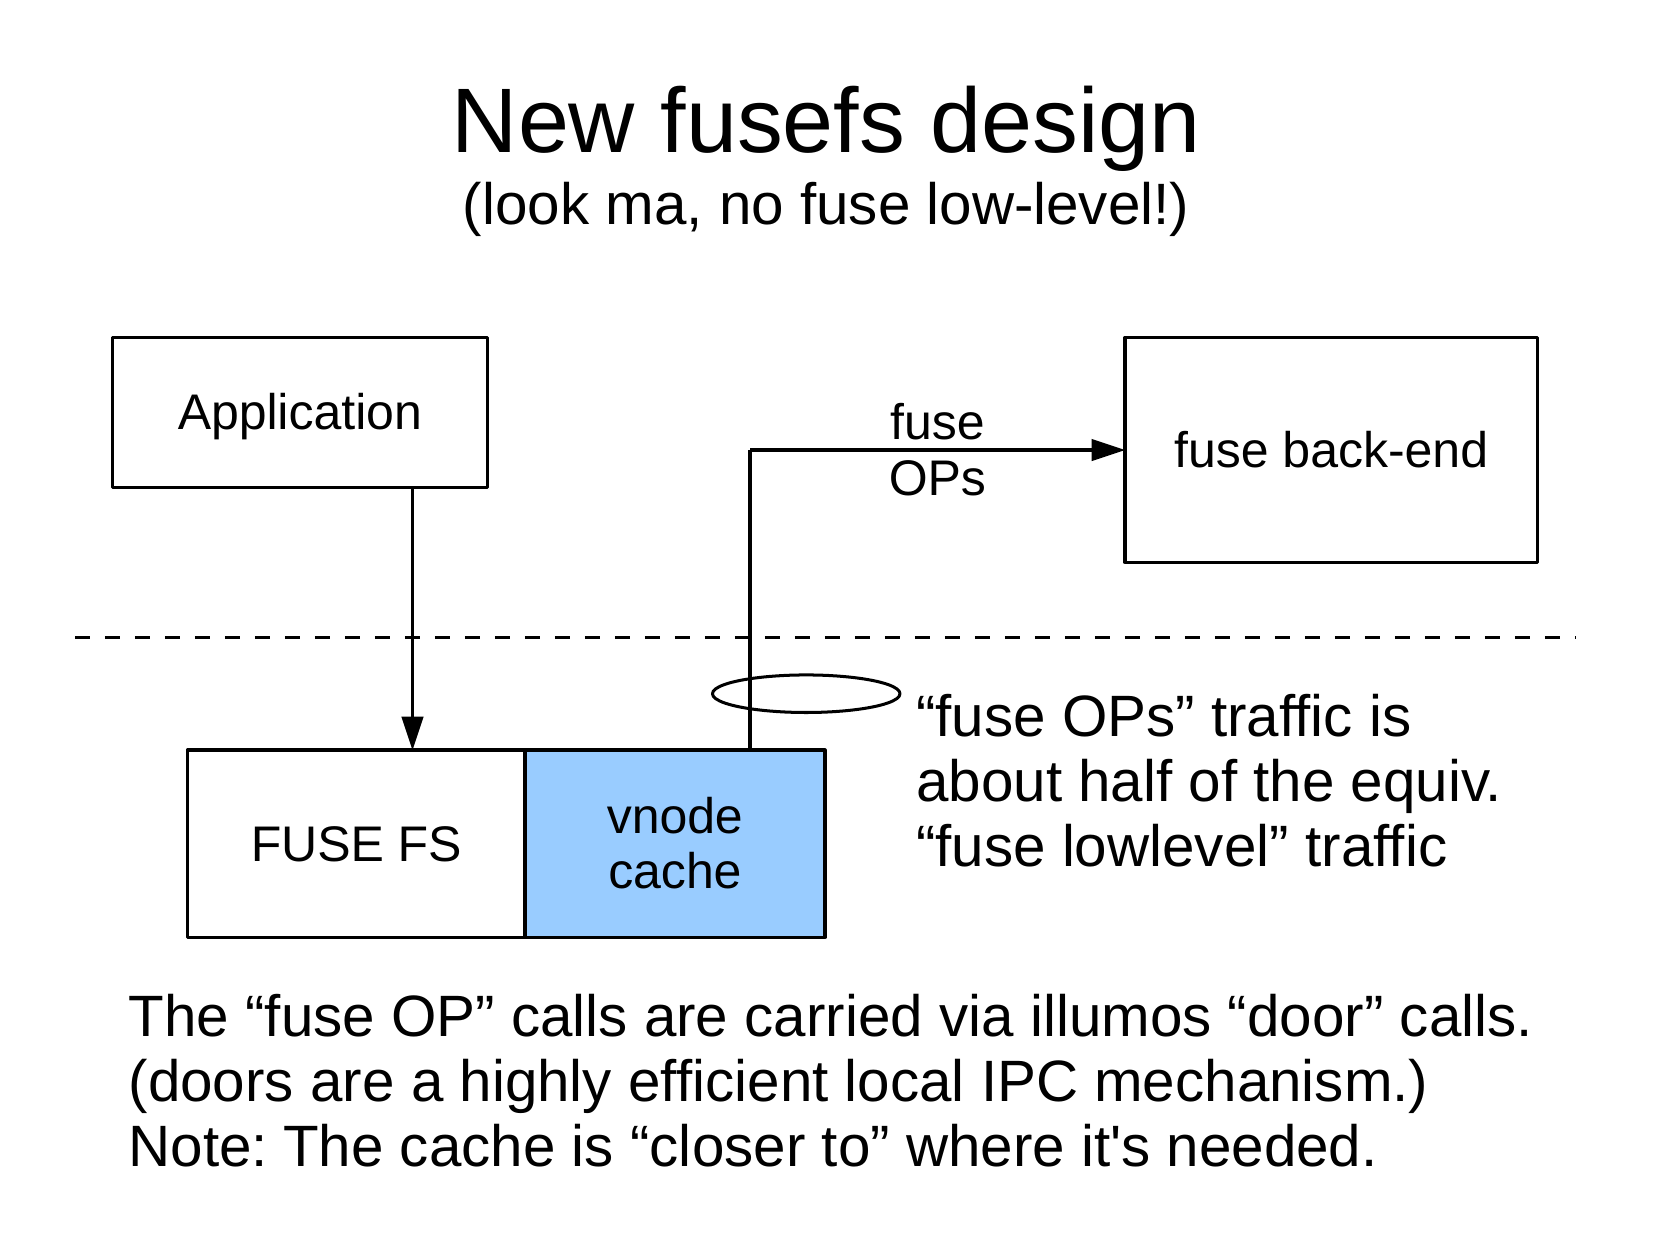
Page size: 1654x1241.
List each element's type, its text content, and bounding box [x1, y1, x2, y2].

text_box Application [112, 337, 488, 488]
text_box FUSE FS [187, 750, 526, 938]
text_box fuse back-end [1125, 337, 1538, 563]
title New fusefs design (look ma, no fuse low-level!) [82, 49, 1571, 257]
text_box “fuse OPs” traffic is about half of the equiv. “fuse lowlevel” traffic [900, 675, 1576, 941]
list [82, 290, 1571, 1112]
list [752, 677, 898, 710]
list [715, 681, 748, 706]
text_box vnode cache [526, 750, 826, 938]
text_box The “fuse OP” calls are carried via illumos “door” calls. (doors are a highly efficient local IPC mechanism.) Note: The cache is “closer to” where it's needed. [112, 975, 1576, 1201]
